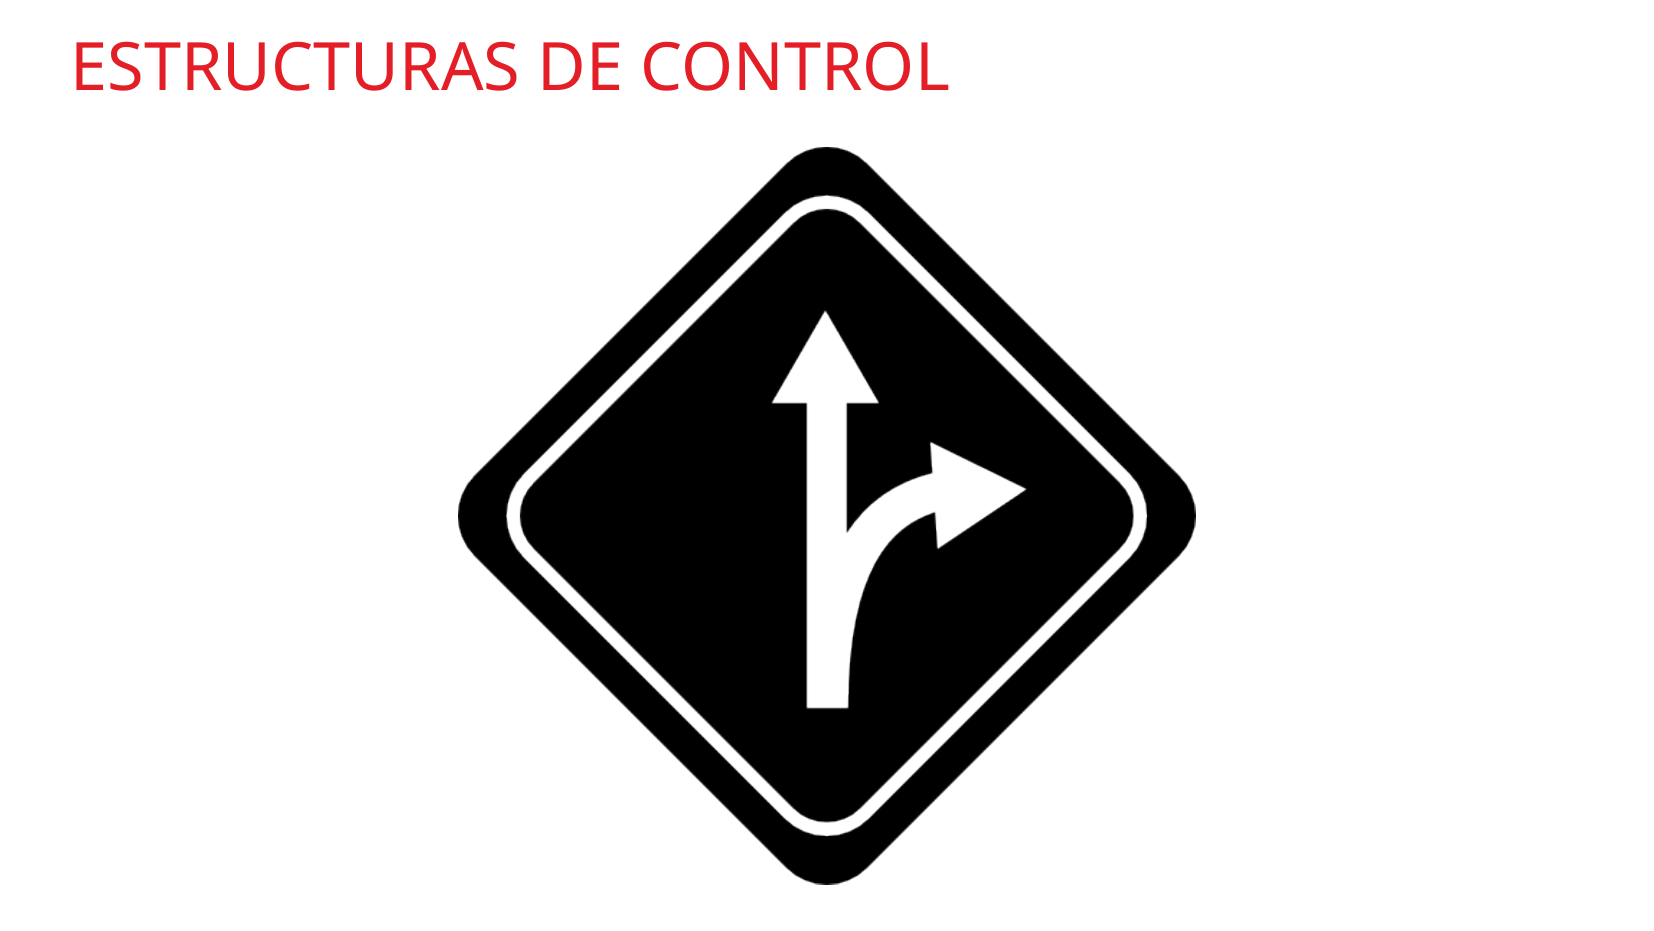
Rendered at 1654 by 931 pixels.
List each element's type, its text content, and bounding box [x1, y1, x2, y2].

title ESTRUCTURAS DE CONTROL [70, 11, 1347, 118]
picture [458, 147, 1196, 885]
